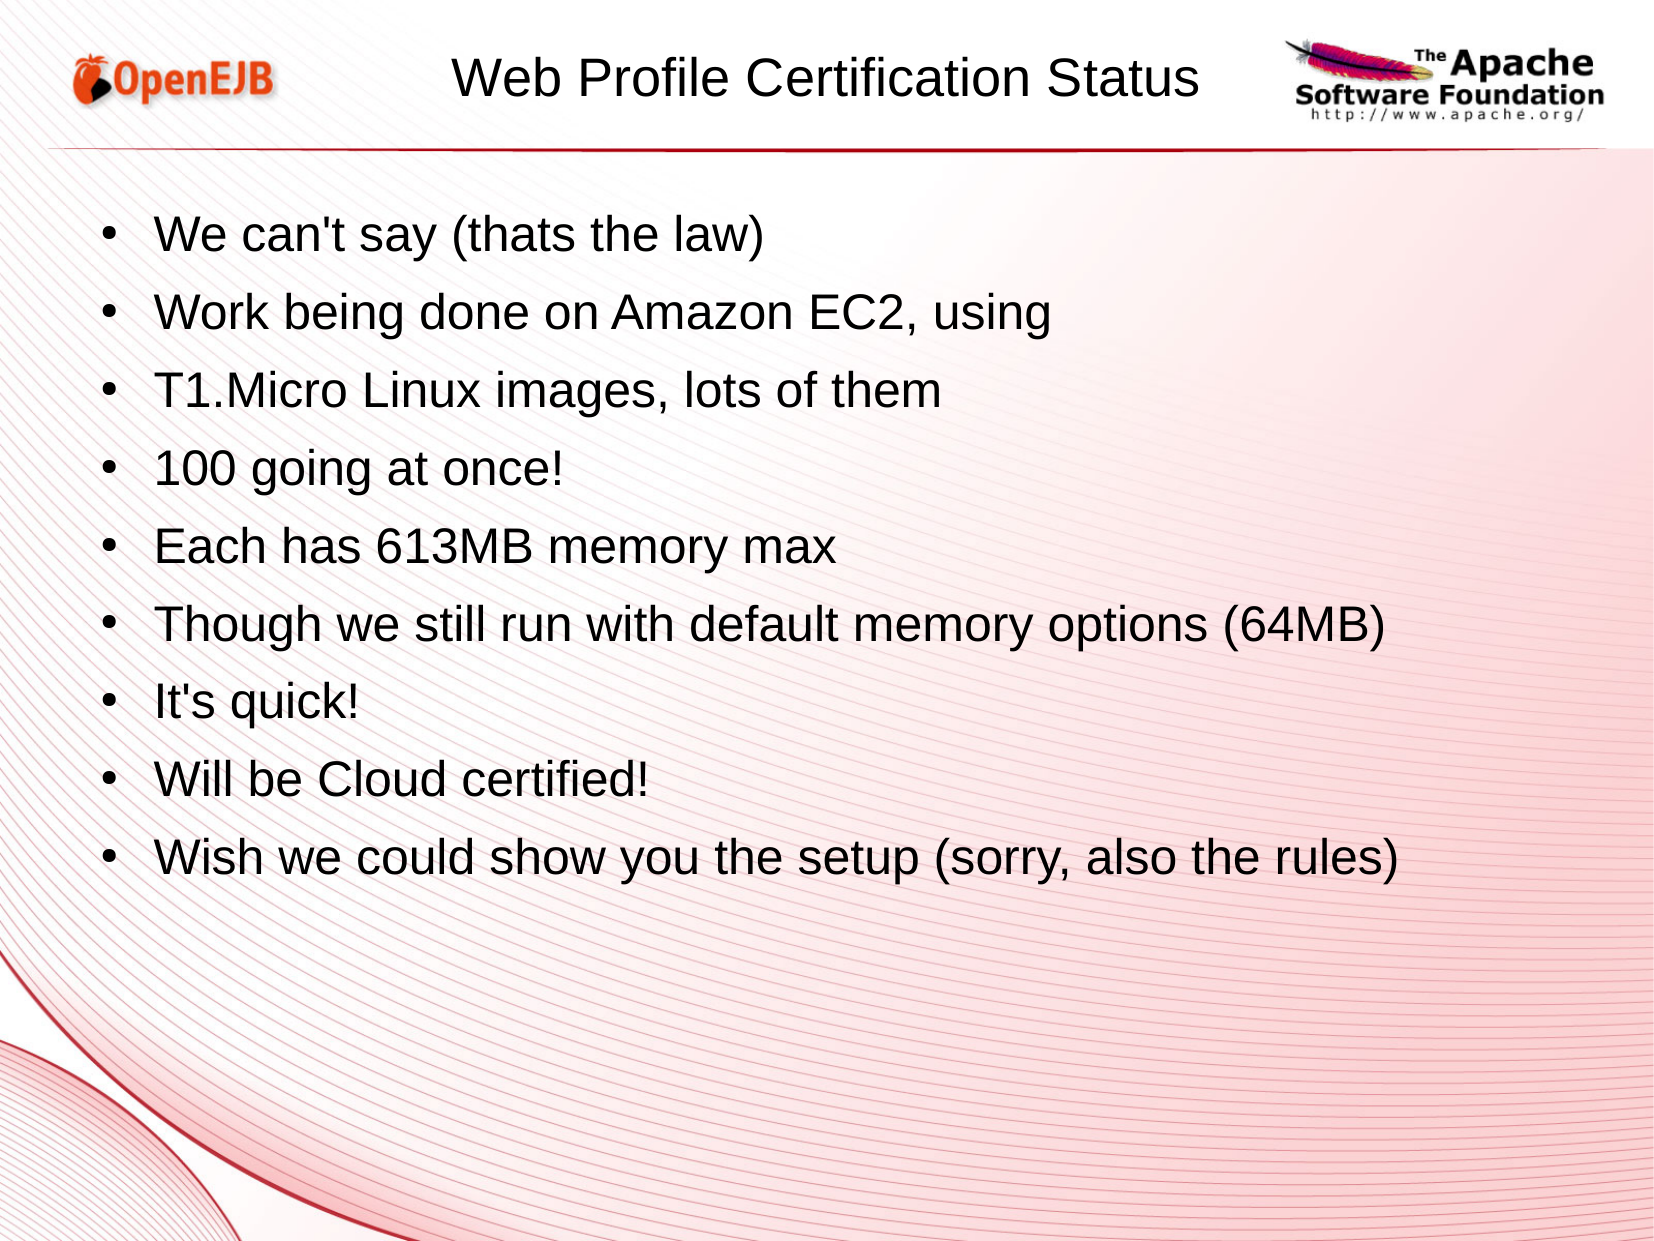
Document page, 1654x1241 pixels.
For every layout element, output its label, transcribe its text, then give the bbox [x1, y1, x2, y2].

title Web Profile Certification Status [82, 8, 1571, 148]
picture [0, 0, 1654, 1241]
list We can't say (thats the law) Work being done on Amazon EC2, using T1.Micro Linux images, lots of them 100 going at once! Each has 613MB memory max Though we still run with default memory options (64MB) It's quick! Will be Cloud certified! Wish we could show you the setup (sorry, also the rules) [82, 206, 1571, 964]
